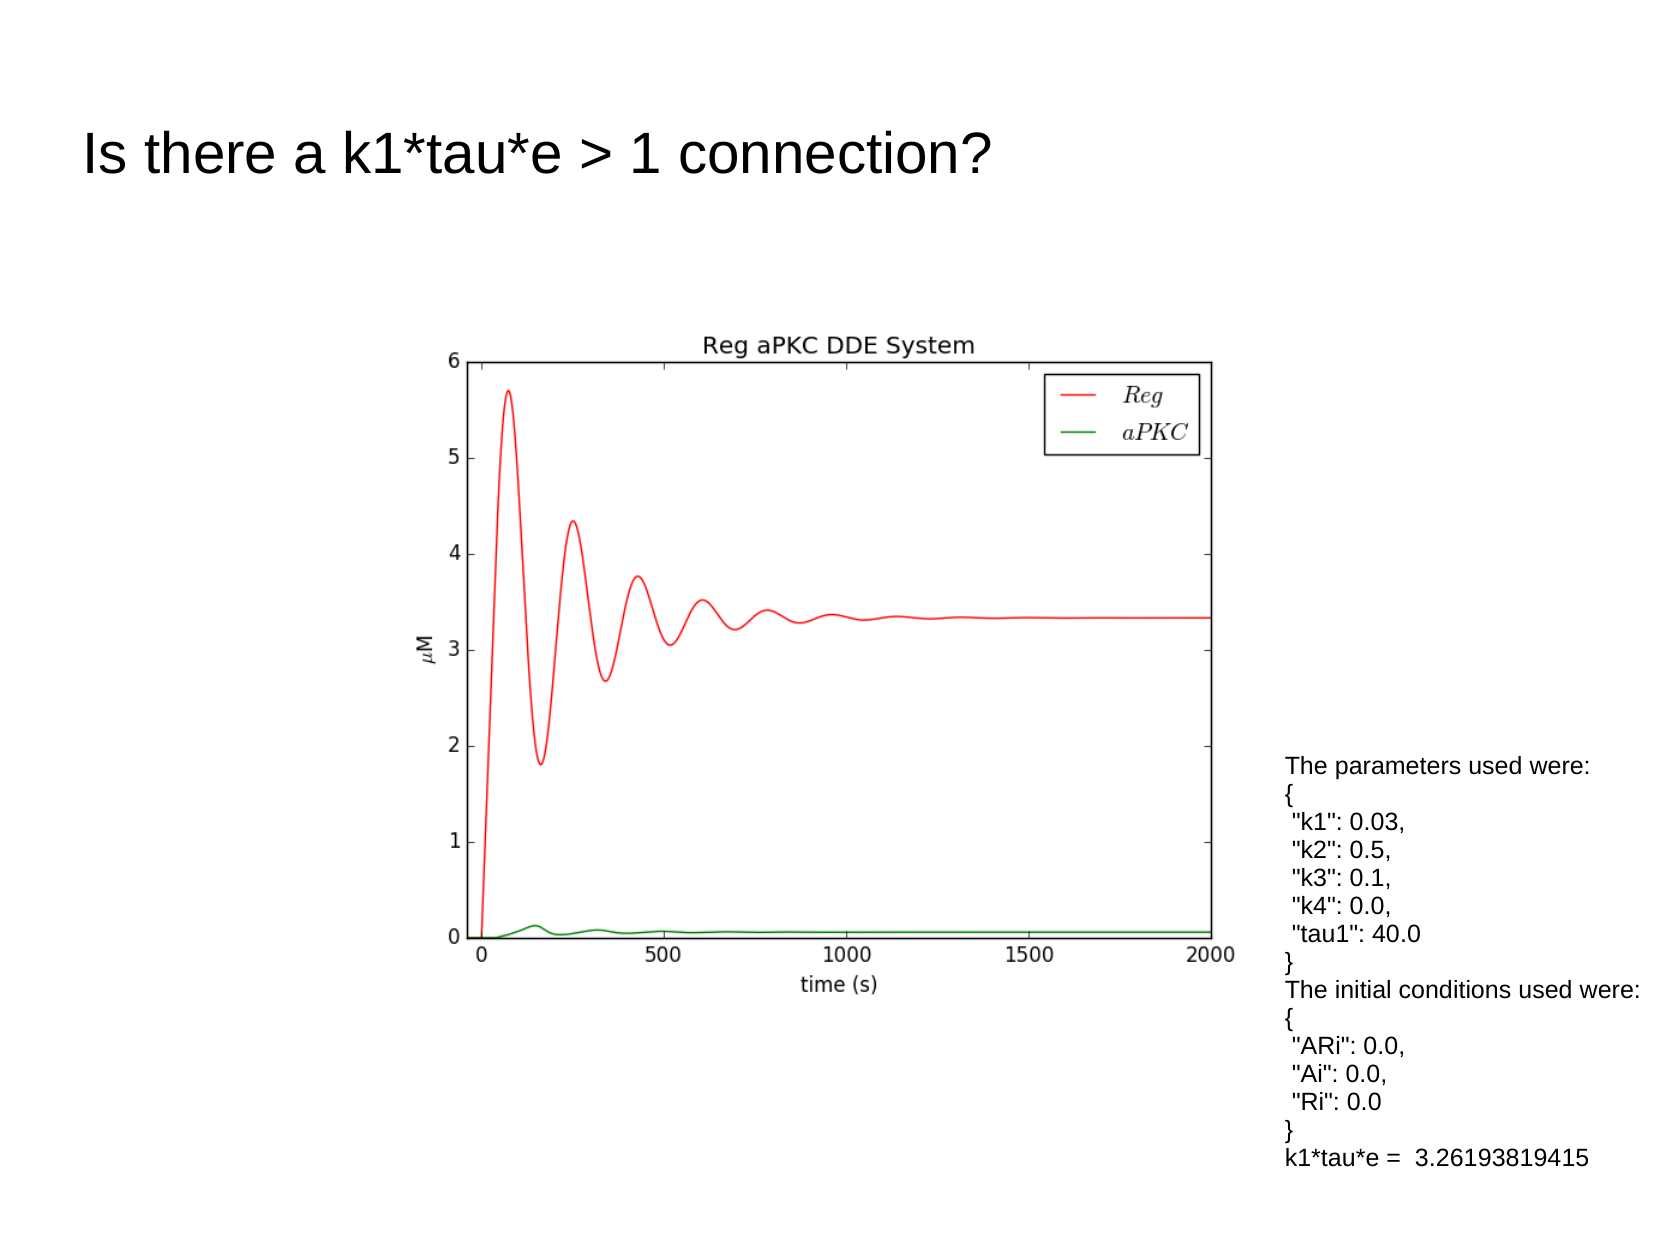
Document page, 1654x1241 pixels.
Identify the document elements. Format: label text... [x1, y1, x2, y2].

title Is there a k1*tau*e > 1 connection? [82, 49, 1571, 257]
text_box The parameters used were: { "k1": 0.03, "k2": 0.5, "k3": 0.1, "k4": 0.0, "tau1": 40.0 } The initial conditions used were: { "ARi": 0.0, "Ai": 0.0, "Ri": 0.0 } k1*tau*e = 3.26193819415 [1270, 744, 1654, 1241]
picture [347, 290, 1307, 1010]
